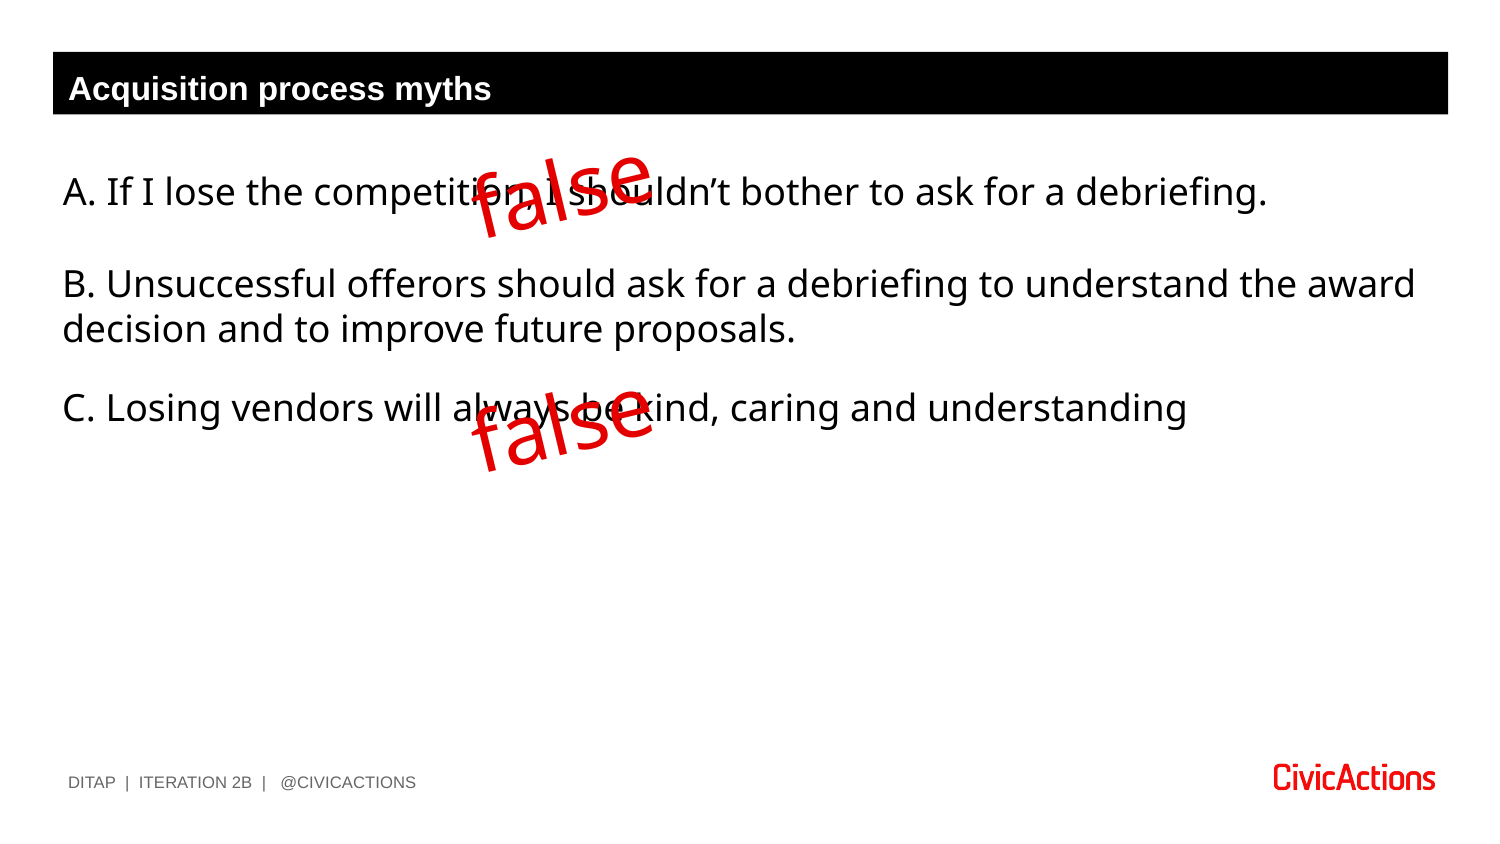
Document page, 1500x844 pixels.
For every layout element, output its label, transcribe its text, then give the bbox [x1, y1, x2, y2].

list A. If I lose the competition, I shouldn’t bother to ask for a debriefing. [505, 158, 1449, 375]
text_box false [443, 90, 710, 258]
picture [1271, 758, 1438, 795]
list A. If I lose the competition, I shouldn’t bother to ask for a debriefing. [53, 158, 467, 250]
list C. Losing vendors will always be kind, caring and understanding [52, 374, 1448, 515]
text_box false [443, 324, 710, 492]
list B. Unsuccessful offerors should ask for a debriefing to understand the award decision and to improve future proposals. [52, 250, 1448, 374]
title Acquisition process myths [53, 51, 1449, 115]
